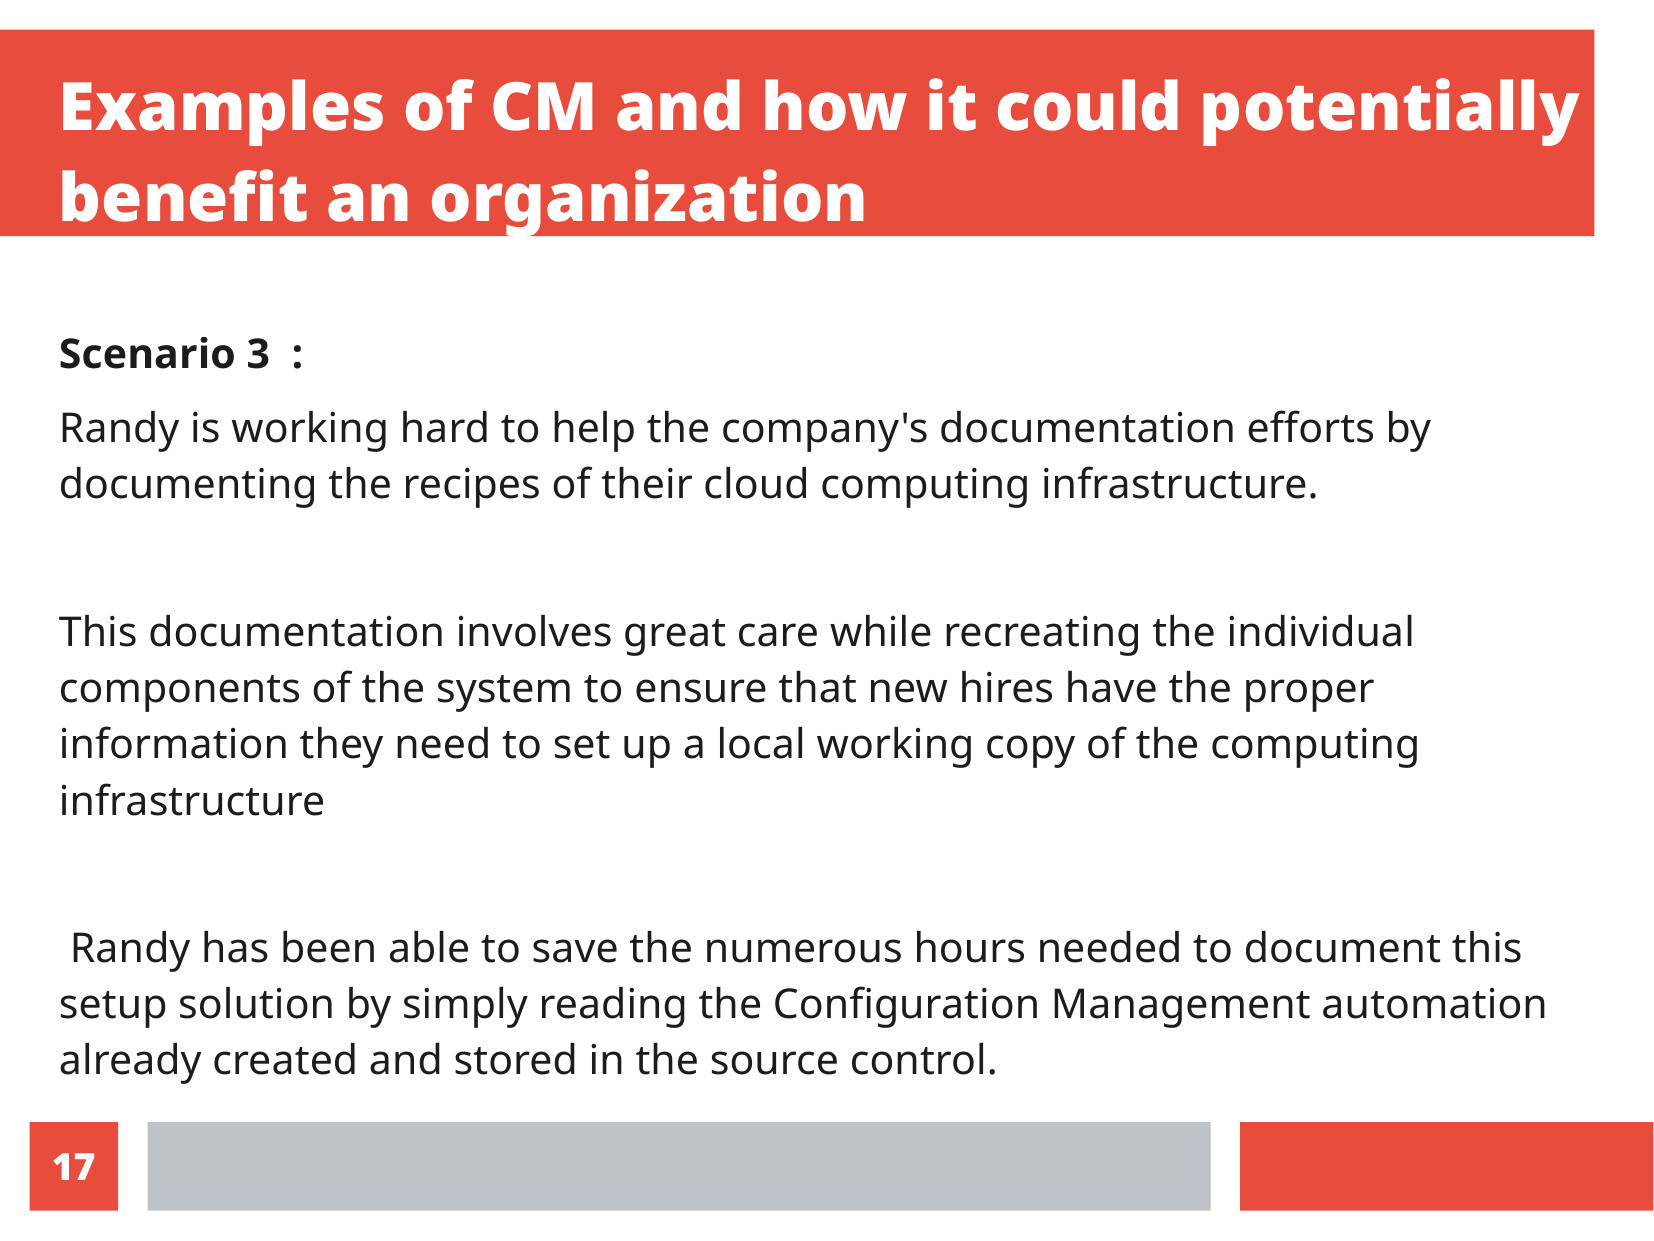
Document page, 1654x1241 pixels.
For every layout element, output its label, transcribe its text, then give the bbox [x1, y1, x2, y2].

list Scenario 3 : Randy is working hard to help the company's documentation efforts by documenting the recipes of their cloud computing infrastructure. This documentation involves great care while recreating the individual components of the system to ensure that new hires have the proper information they need to set up a local working copy of the computing infrastructure Randy has been able to save the numerous hours needed to document this setup solution by simply reading the Configuration Management automation already created and stored in the source control. [59, 324, 1565, 1093]
title Examples of CM and how it could potentially benefit an organization [59, 59, 1595, 207]
